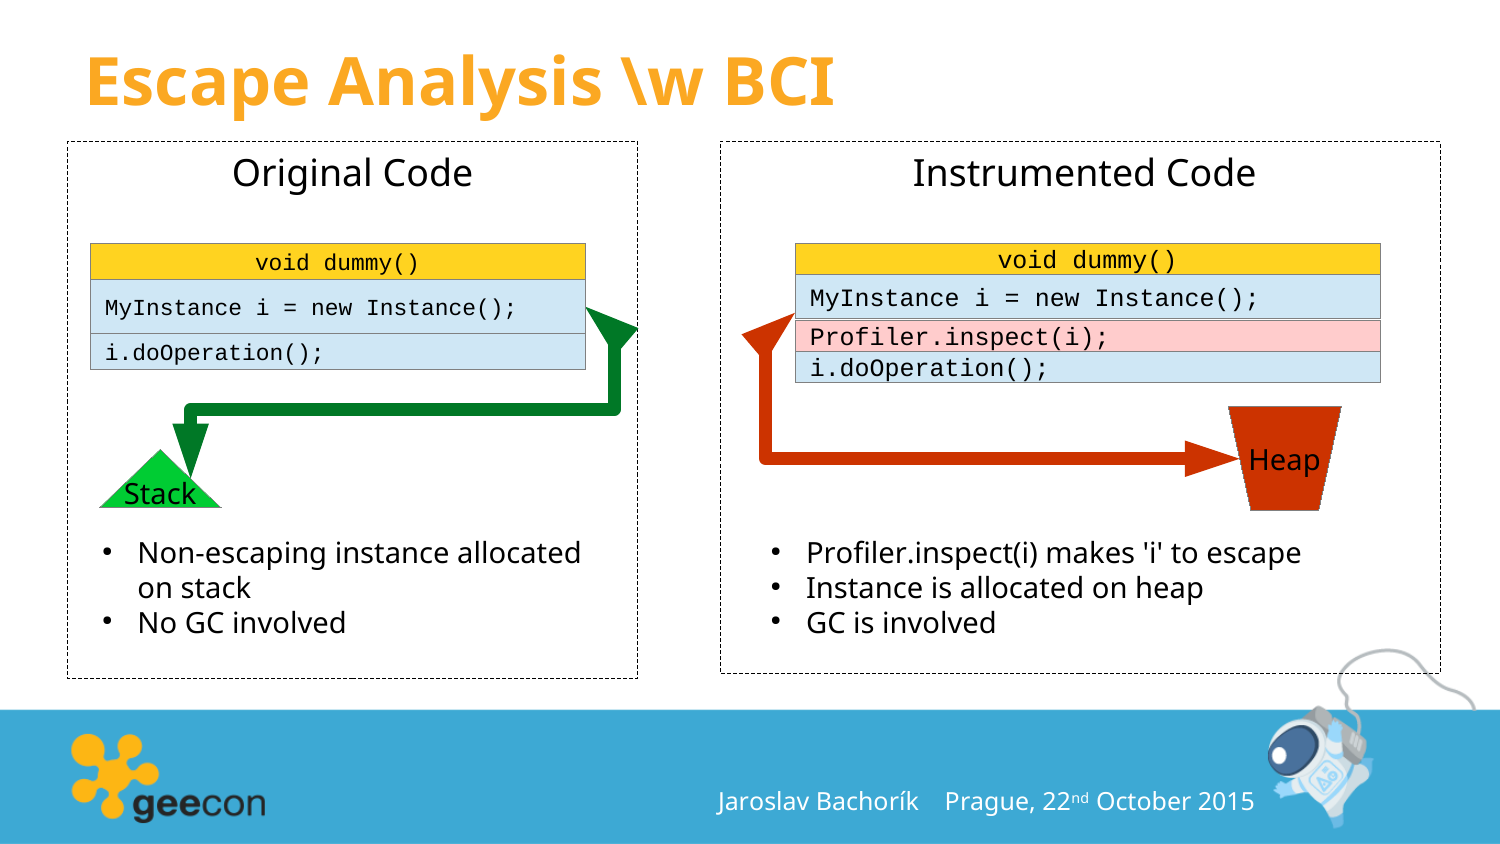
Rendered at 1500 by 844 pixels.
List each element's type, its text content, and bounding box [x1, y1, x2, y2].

text_box Heap [1228, 406, 1342, 511]
picture [0, 0, 1500, 844]
text_box MyInstance i = new Instance(); [90, 279, 586, 333]
text_box Original Code [67, 141, 638, 679]
text_box i.doOperation(); [90, 333, 586, 370]
text_box Instrumented Code [720, 141, 1441, 674]
text_box MyInstance i = new Instance(); [795, 274, 1381, 319]
text_box void dummy() [90, 243, 586, 279]
text_box void dummy() [795, 243, 1381, 274]
text_box i.doOperation(); [795, 352, 1381, 383]
title Escape Analysis \w BCI [75, 33, 1426, 175]
text_box Jaroslav Bachorík Prague, 22nd October 2015 [442, 778, 1270, 824]
text_box Non-escaping instance allocated on stack No GC involved [87, 527, 619, 655]
text_box Stack [99, 449, 222, 508]
text_box Profiler.inspect(i) makes 'i' to escape Instance is allocated on heap GC is involved [755, 527, 1401, 655]
text_box Profiler.inspect(i); [795, 320, 1381, 352]
